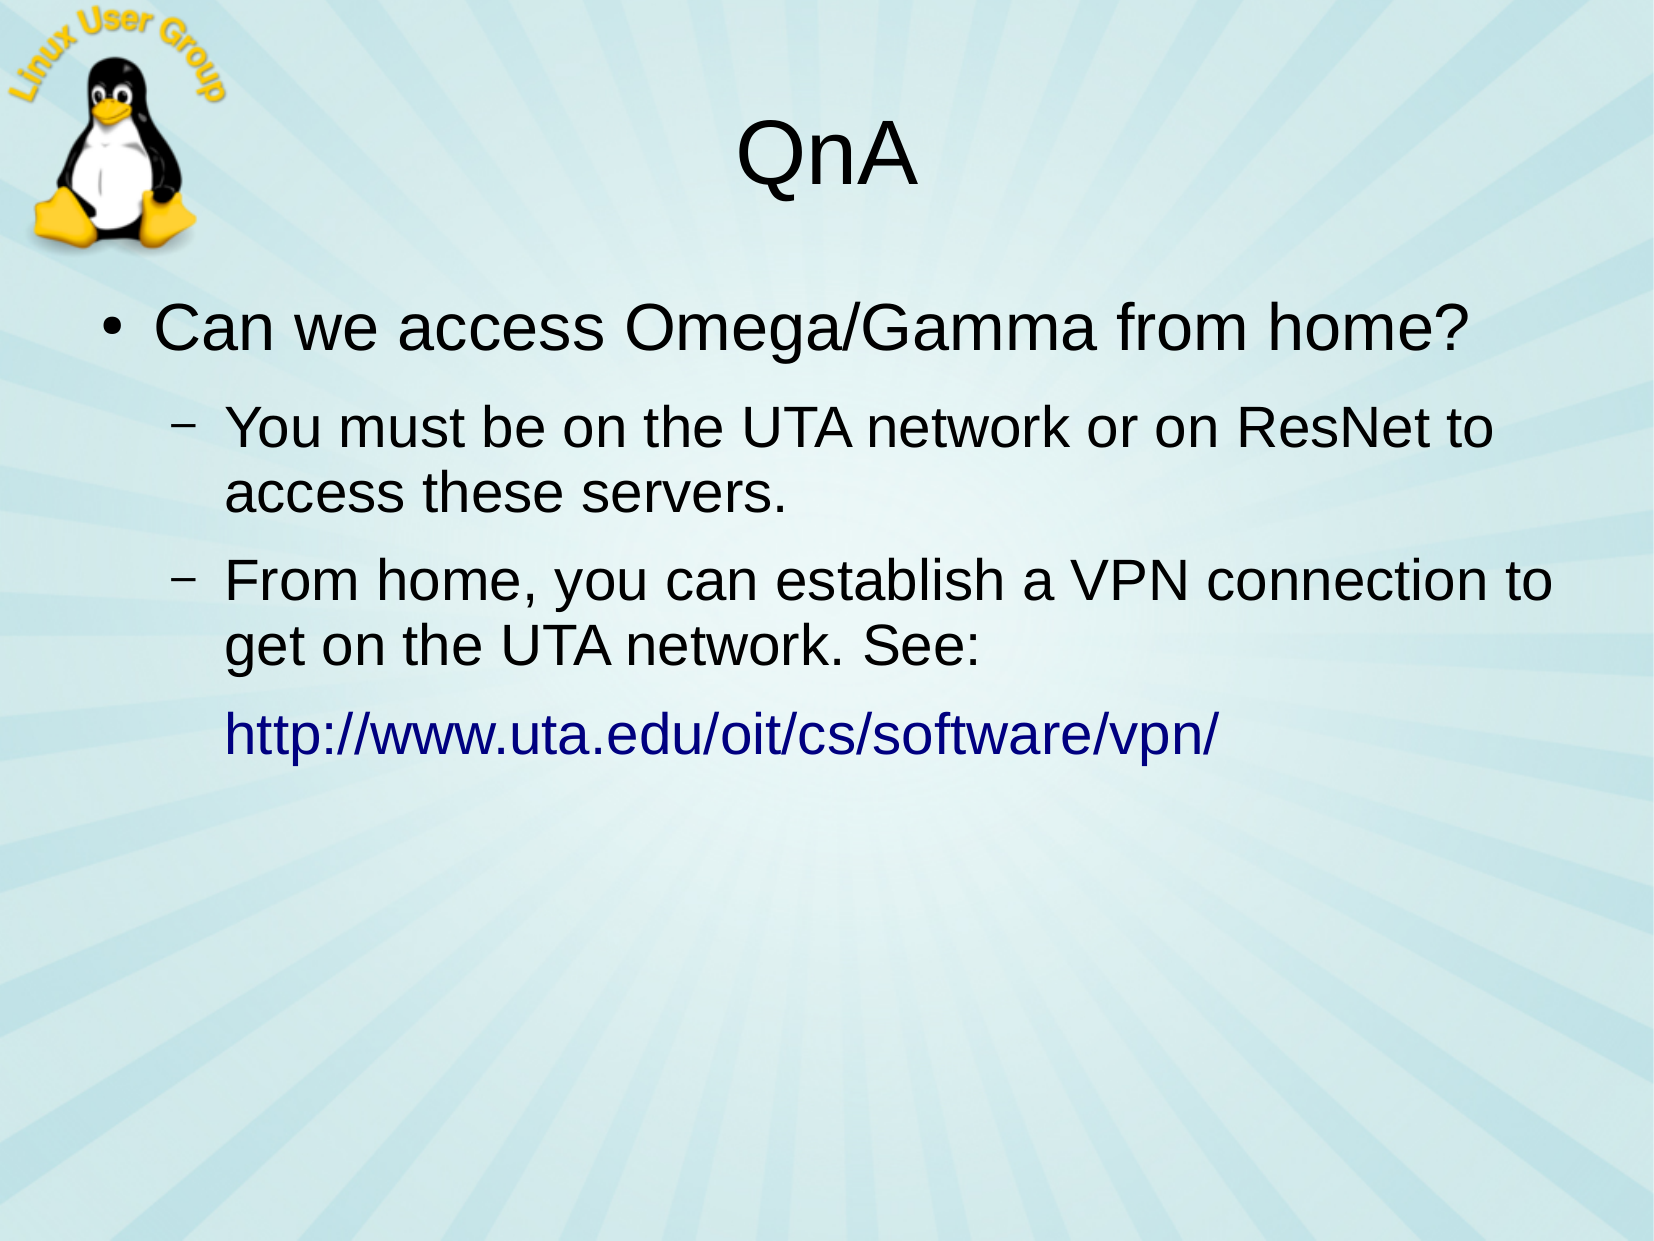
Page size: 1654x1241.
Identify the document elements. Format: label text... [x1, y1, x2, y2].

list Can we access Omega/Gamma from home? You must be on the UTA network or on ResNet to access these servers. From home, you can establish a VPN connection to get on the UTA network. See: http://www.uta.edu/oit/cs/software/vpn/ [82, 290, 1571, 1010]
title QnA [82, 49, 1571, 257]
picture [0, 0, 1654, 1241]
